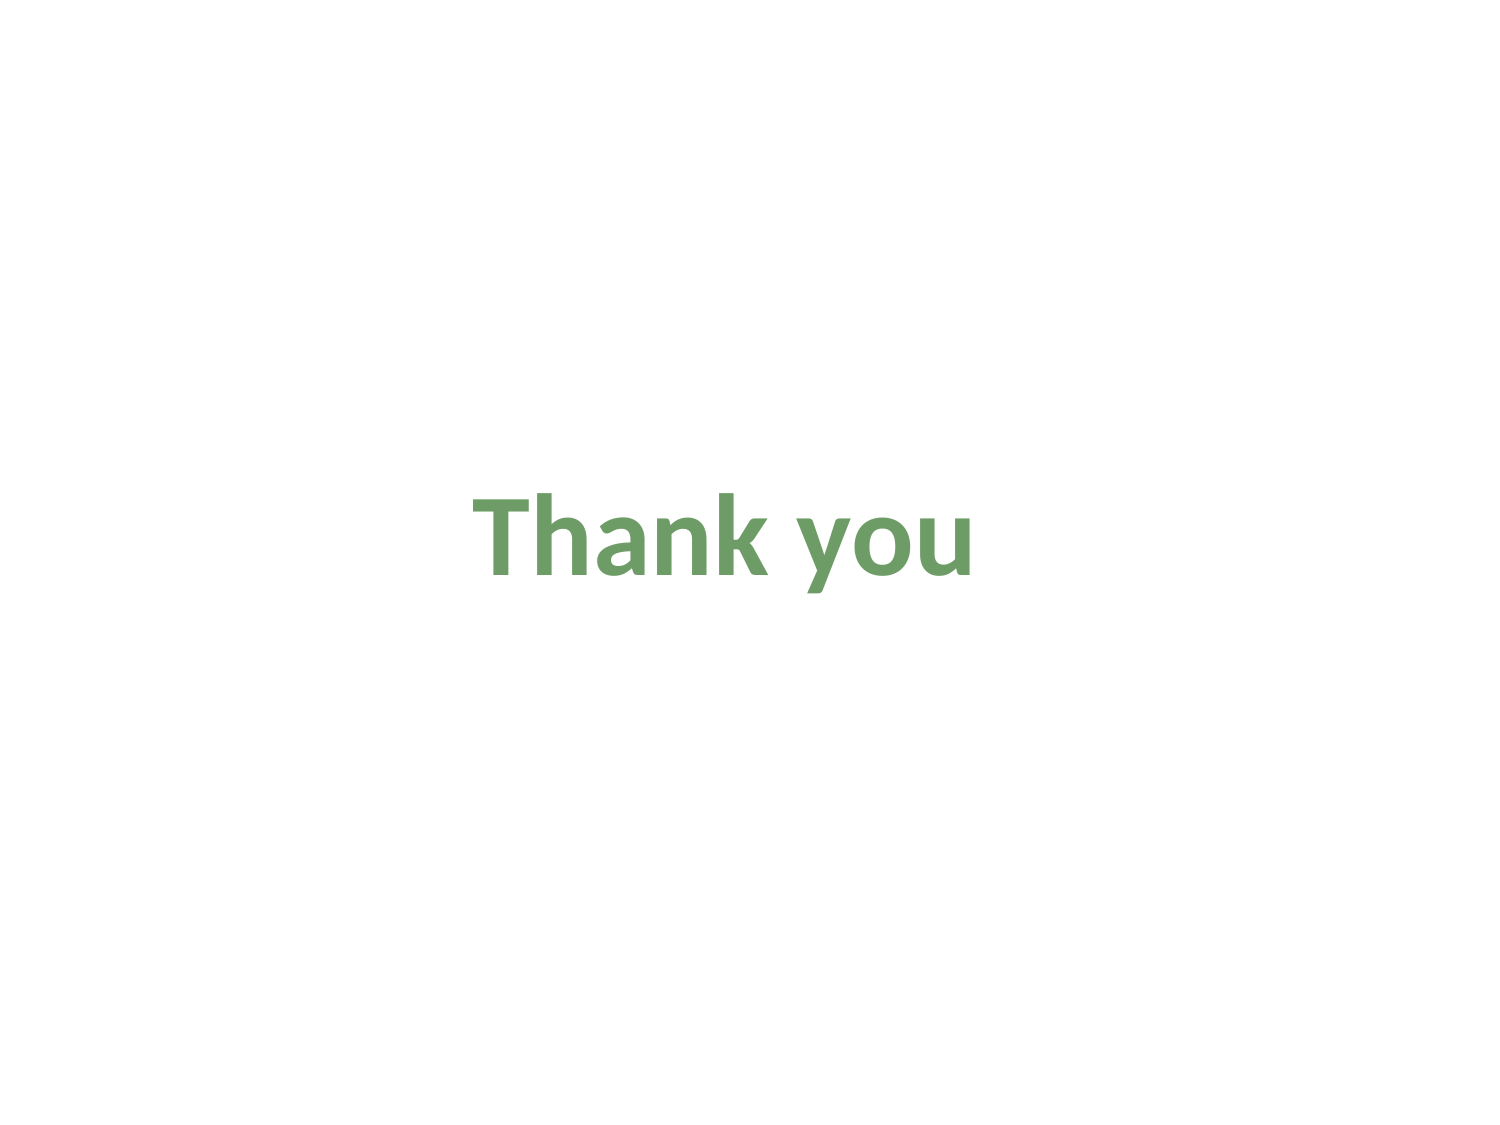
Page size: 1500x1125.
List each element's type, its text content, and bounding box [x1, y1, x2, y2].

text_box Thank you [87, 375, 1363, 599]
